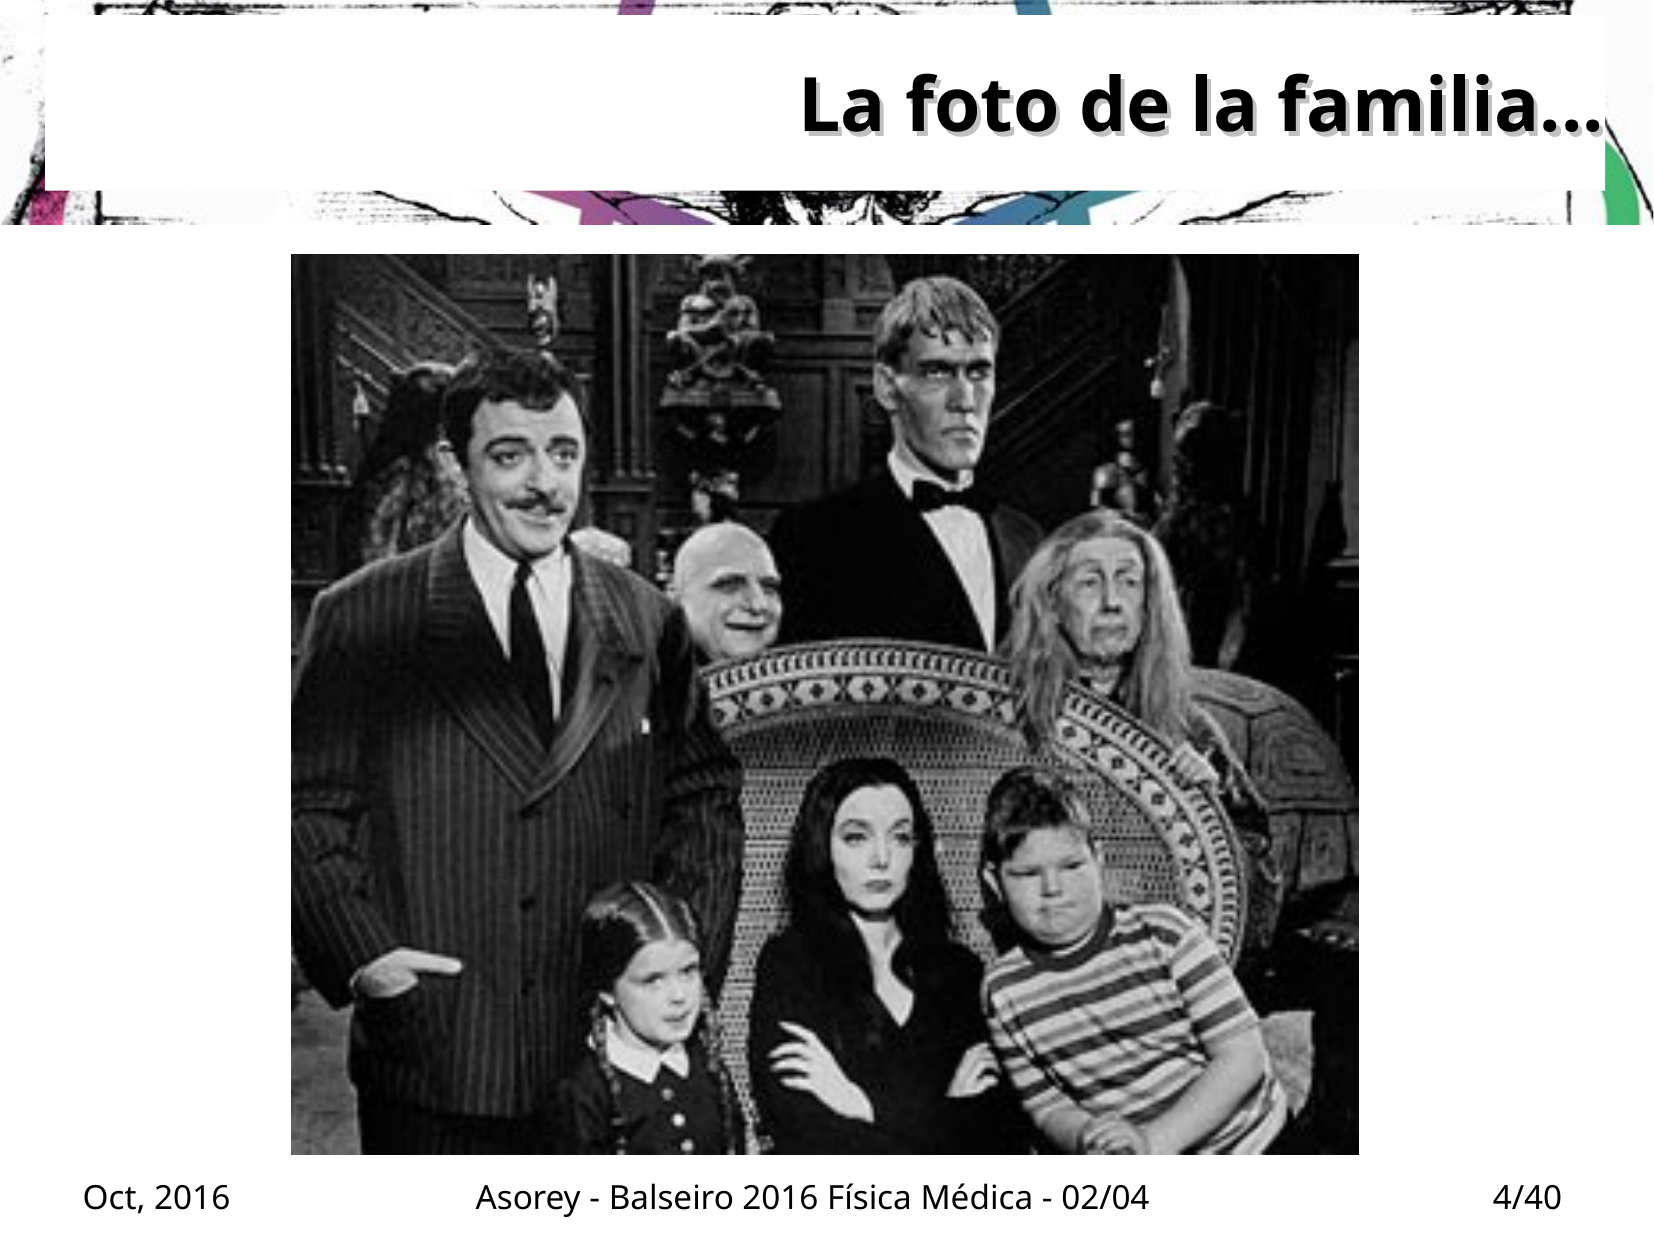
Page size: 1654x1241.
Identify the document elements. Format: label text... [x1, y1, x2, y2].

picture [0, 0, 1654, 225]
picture [291, 254, 1359, 1156]
title La foto de la familia... [45, 15, 1606, 191]
